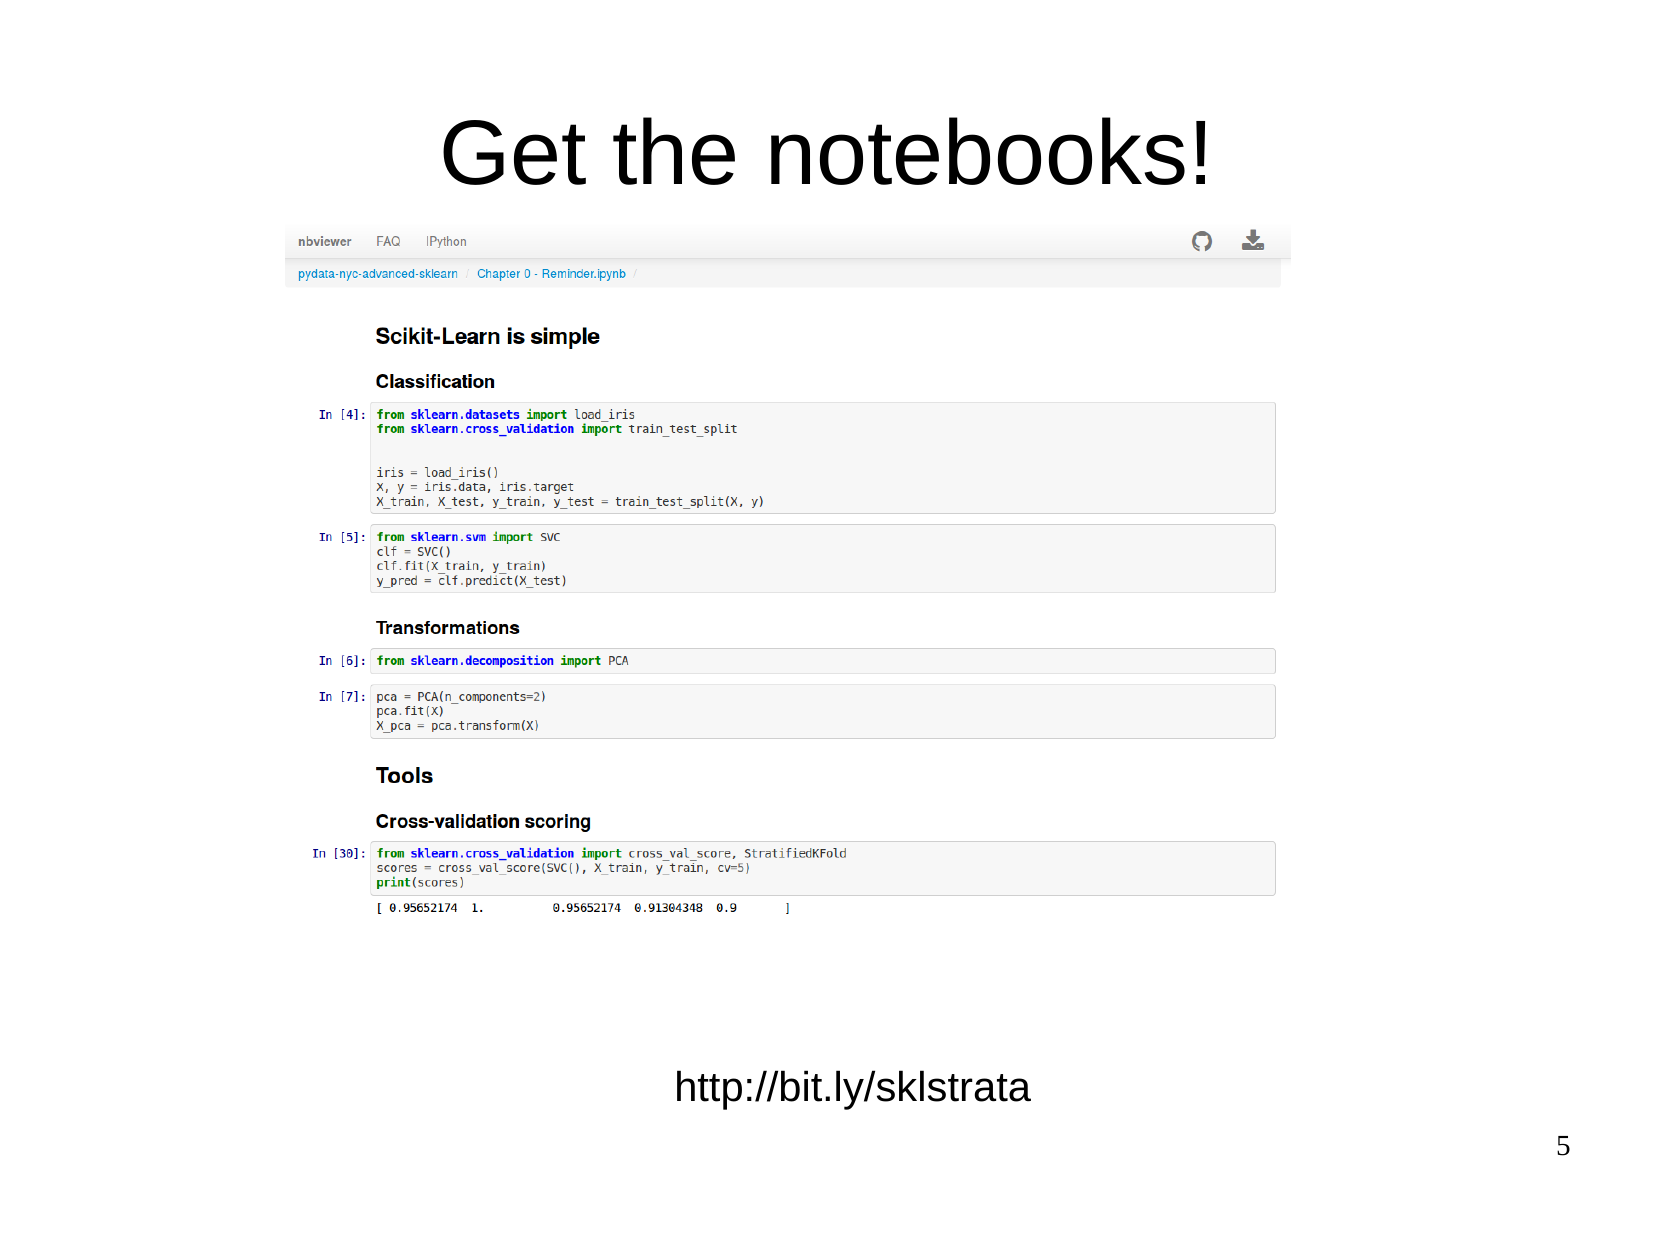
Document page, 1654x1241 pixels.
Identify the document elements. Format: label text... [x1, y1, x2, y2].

picture [285, 224, 1291, 938]
title Get the notebooks! [82, 49, 1571, 257]
text_box http://bit.ly/sklstrata [15, 1063, 1621, 1201]
